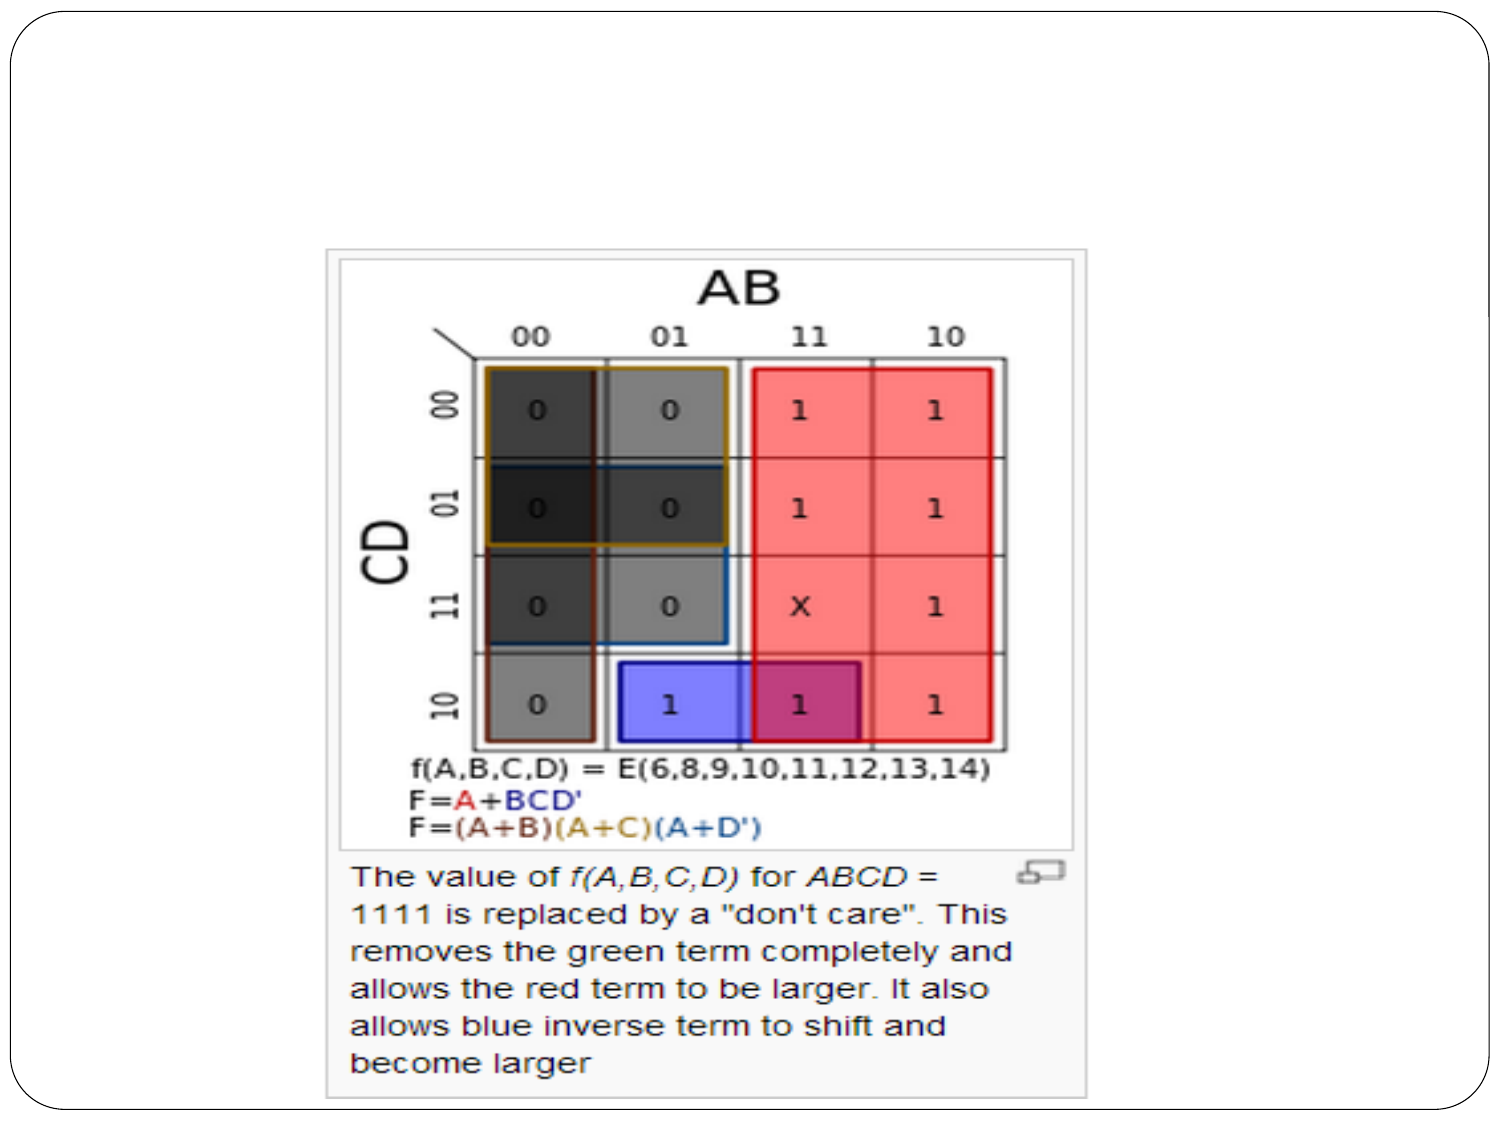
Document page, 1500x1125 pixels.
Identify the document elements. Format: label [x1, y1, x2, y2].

picture [321, 247, 1099, 1099]
